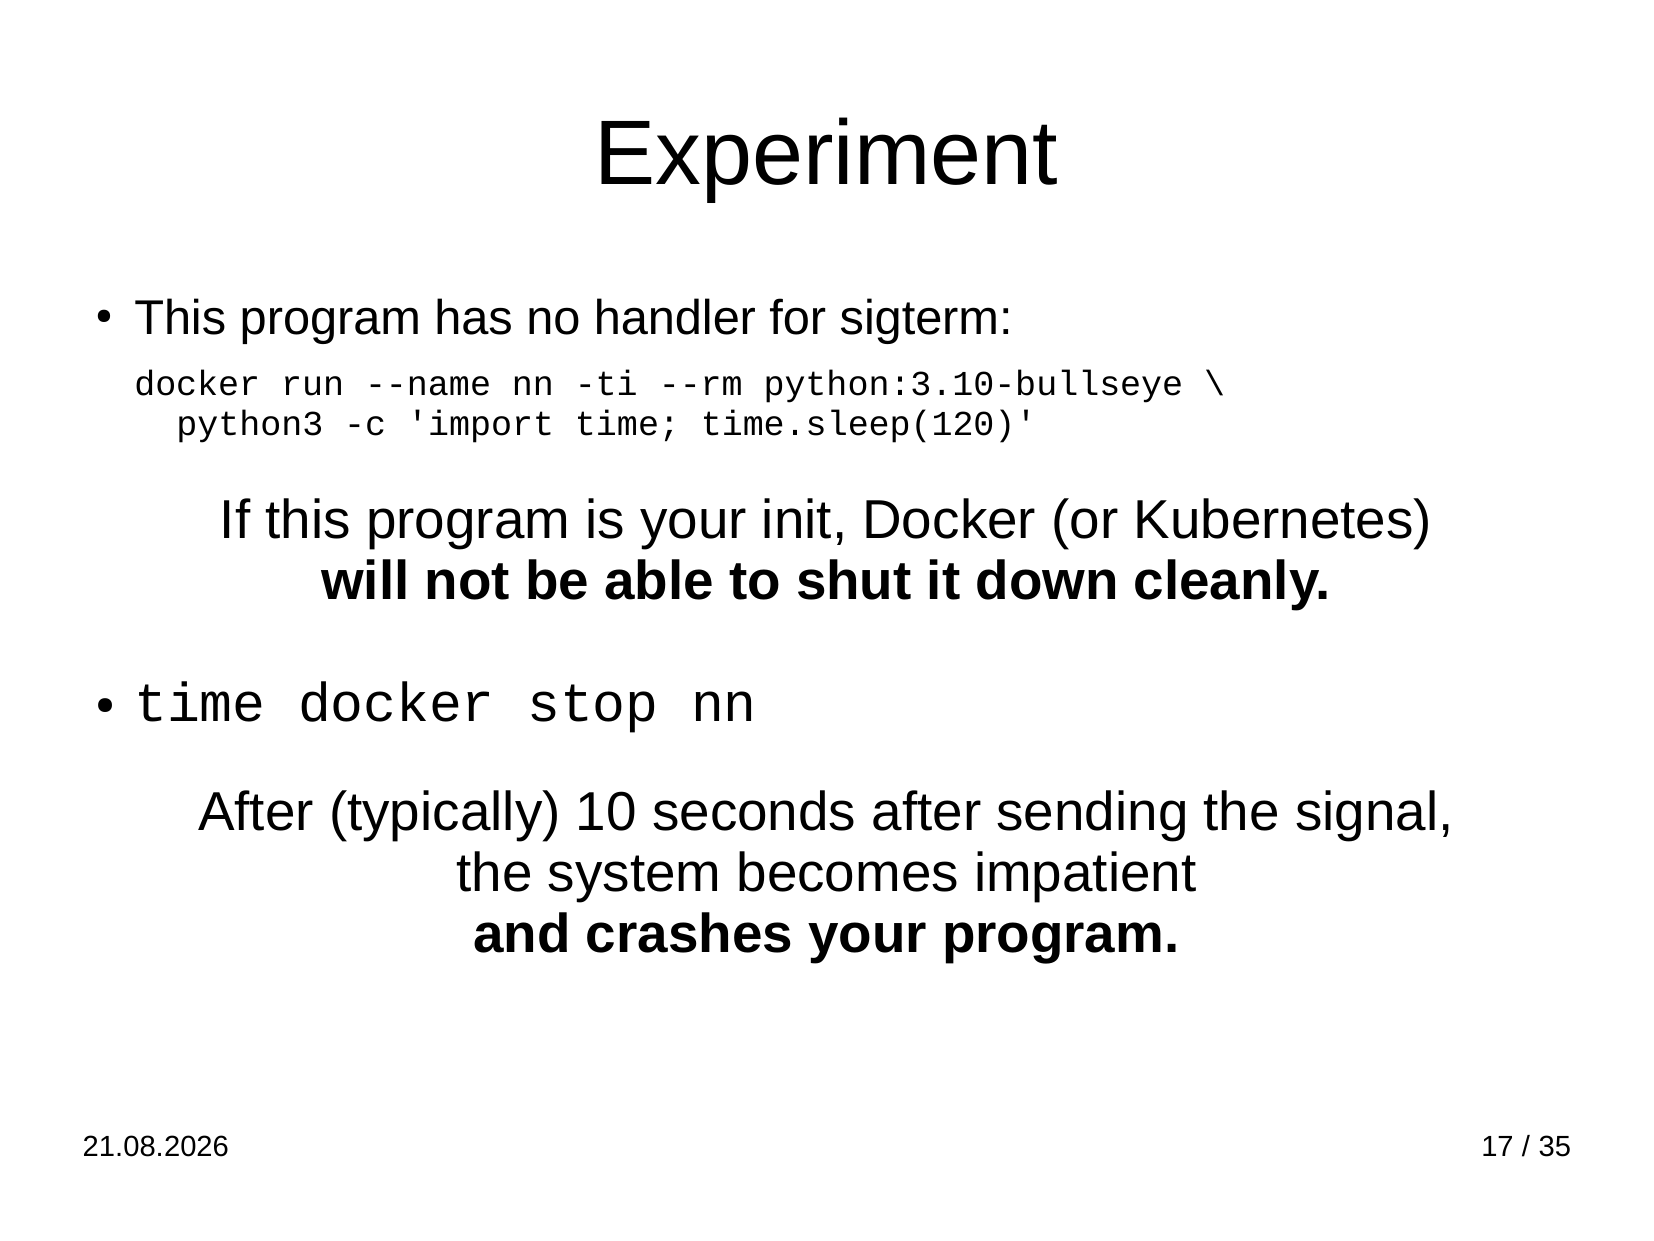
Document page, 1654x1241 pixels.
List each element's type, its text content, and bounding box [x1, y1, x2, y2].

title Experiment [82, 49, 1571, 257]
list This program has no handler for sigterm: docker run --name nn -ti --rm python:3.10-bullseye \ python3 -c 'import time; time.sleep(120)' If this program is your init, Docker (or Kubernetes) will not be able to shut it down cleanly. time docker stop nn After (typically) 10 seconds after sending the signal, the system becomes impatient and crashes your program. [82, 290, 1571, 1010]
